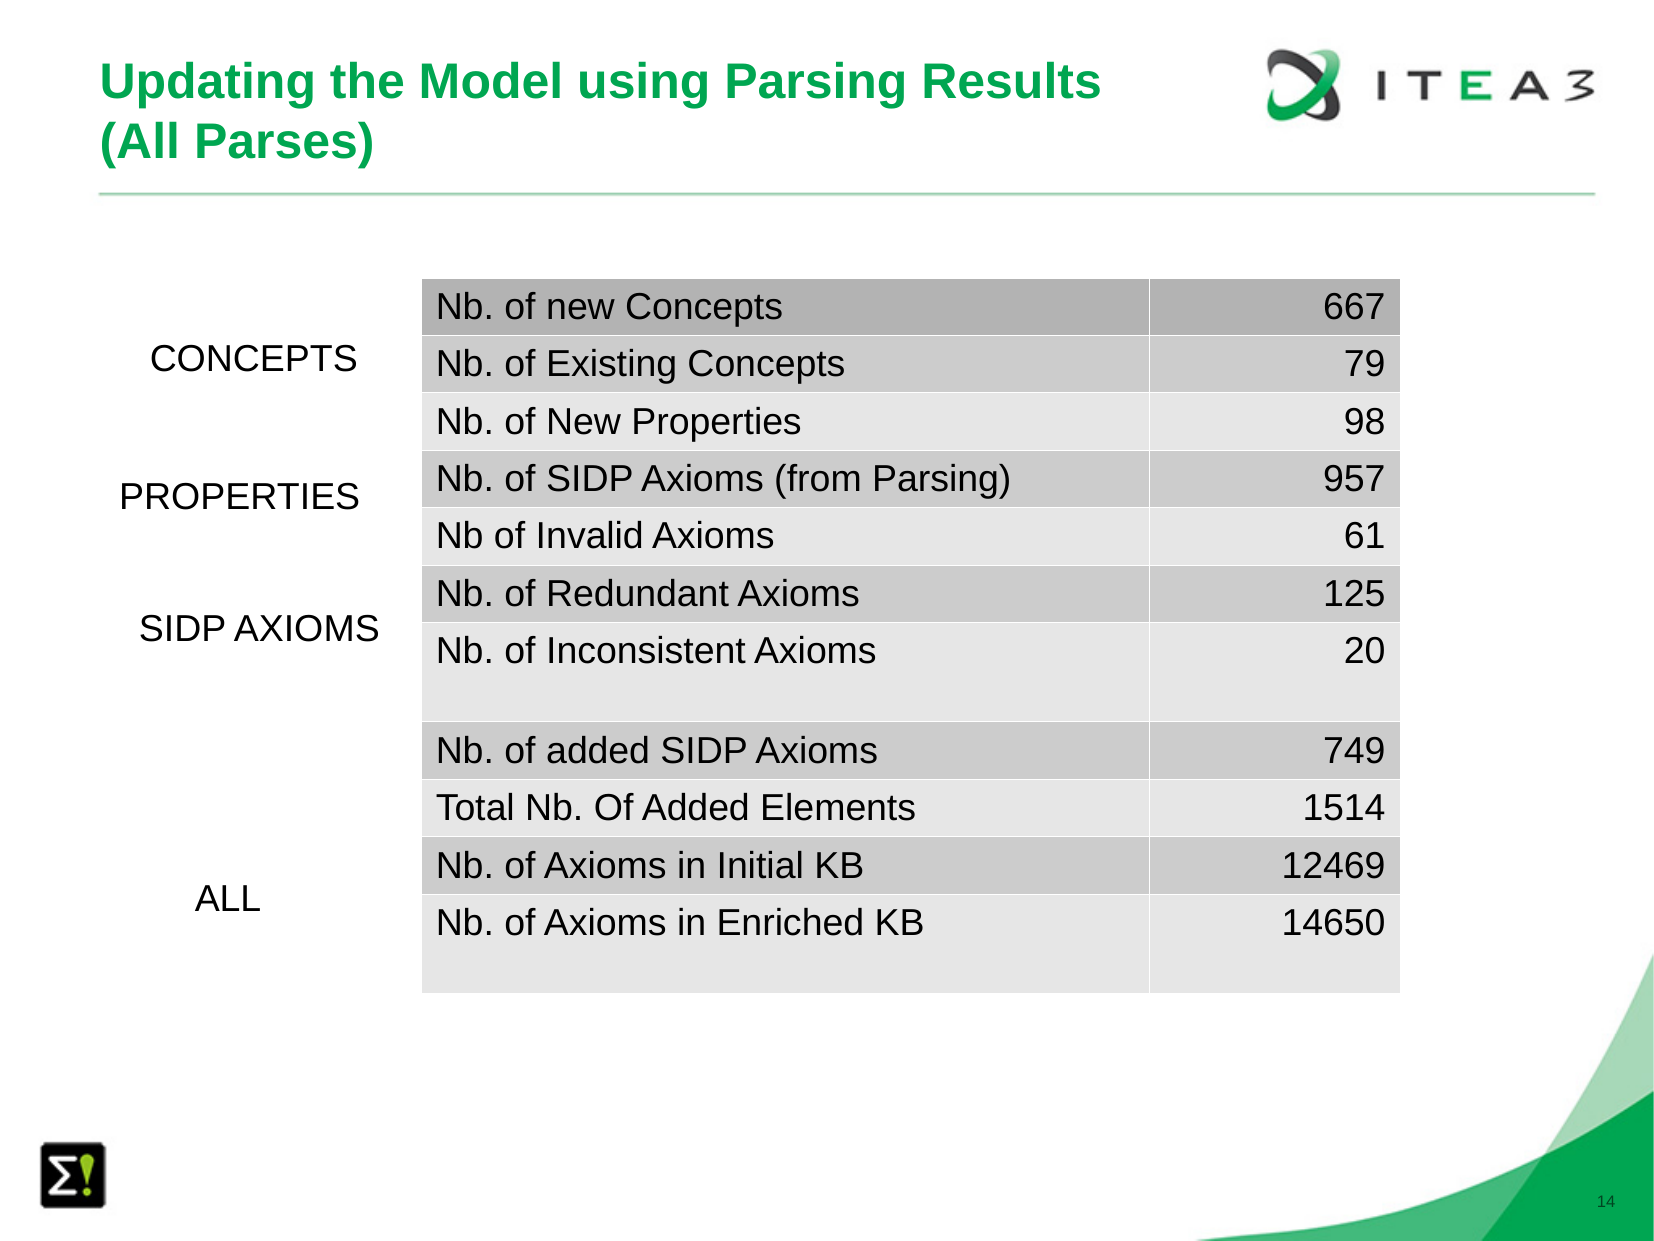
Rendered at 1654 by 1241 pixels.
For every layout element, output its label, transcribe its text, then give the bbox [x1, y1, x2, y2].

text_box ALL [180, 870, 277, 927]
table_cell Nb. of added SIDP Axioms [422, 722, 1149, 779]
table_cell 957 [1150, 451, 1400, 507]
table_cell 61 [1150, 508, 1400, 565]
table_cell Nb. of Existing Concepts [422, 336, 1149, 392]
table_cell 1514 [1150, 780, 1400, 836]
table_cell 79 [1150, 336, 1400, 392]
table_cell 14650 [1150, 895, 1400, 993]
table_cell 749 [1150, 722, 1400, 779]
table_cell 12469 [1150, 837, 1400, 894]
table_cell Nb. of Inconsistent Axioms [422, 623, 1149, 721]
table_cell Nb. of Axioms in Initial KB [422, 837, 1149, 894]
table_cell Total Nb. Of Added Elements [422, 780, 1149, 836]
text_box CONCEPTS [135, 330, 373, 387]
table_cell Nb. of Axioms in Enriched KB [422, 895, 1149, 993]
text_box PROPERTIES [104, 468, 376, 526]
table_header 667 [1150, 279, 1400, 335]
table_cell Nb of Invalid Axioms [422, 508, 1149, 565]
picture [0, 0, 1654, 1241]
text_box SIDP AXIOMS [124, 600, 395, 657]
table_cell 125 [1150, 566, 1400, 622]
table_cell Nb. of New Properties [422, 393, 1149, 450]
table_cell 20 [1150, 623, 1400, 721]
table_cell 98 [1150, 393, 1400, 450]
list [84, 240, 1595, 1153]
table_header Nb. of new Concepts [422, 279, 1149, 335]
table_cell Nb. of SIDP Axioms (from Parsing) [422, 451, 1149, 507]
table_cell Nb. of Redundant Axioms [422, 566, 1149, 622]
title Updating the Model using Parsing Results (All Parses) [84, 25, 1211, 176]
